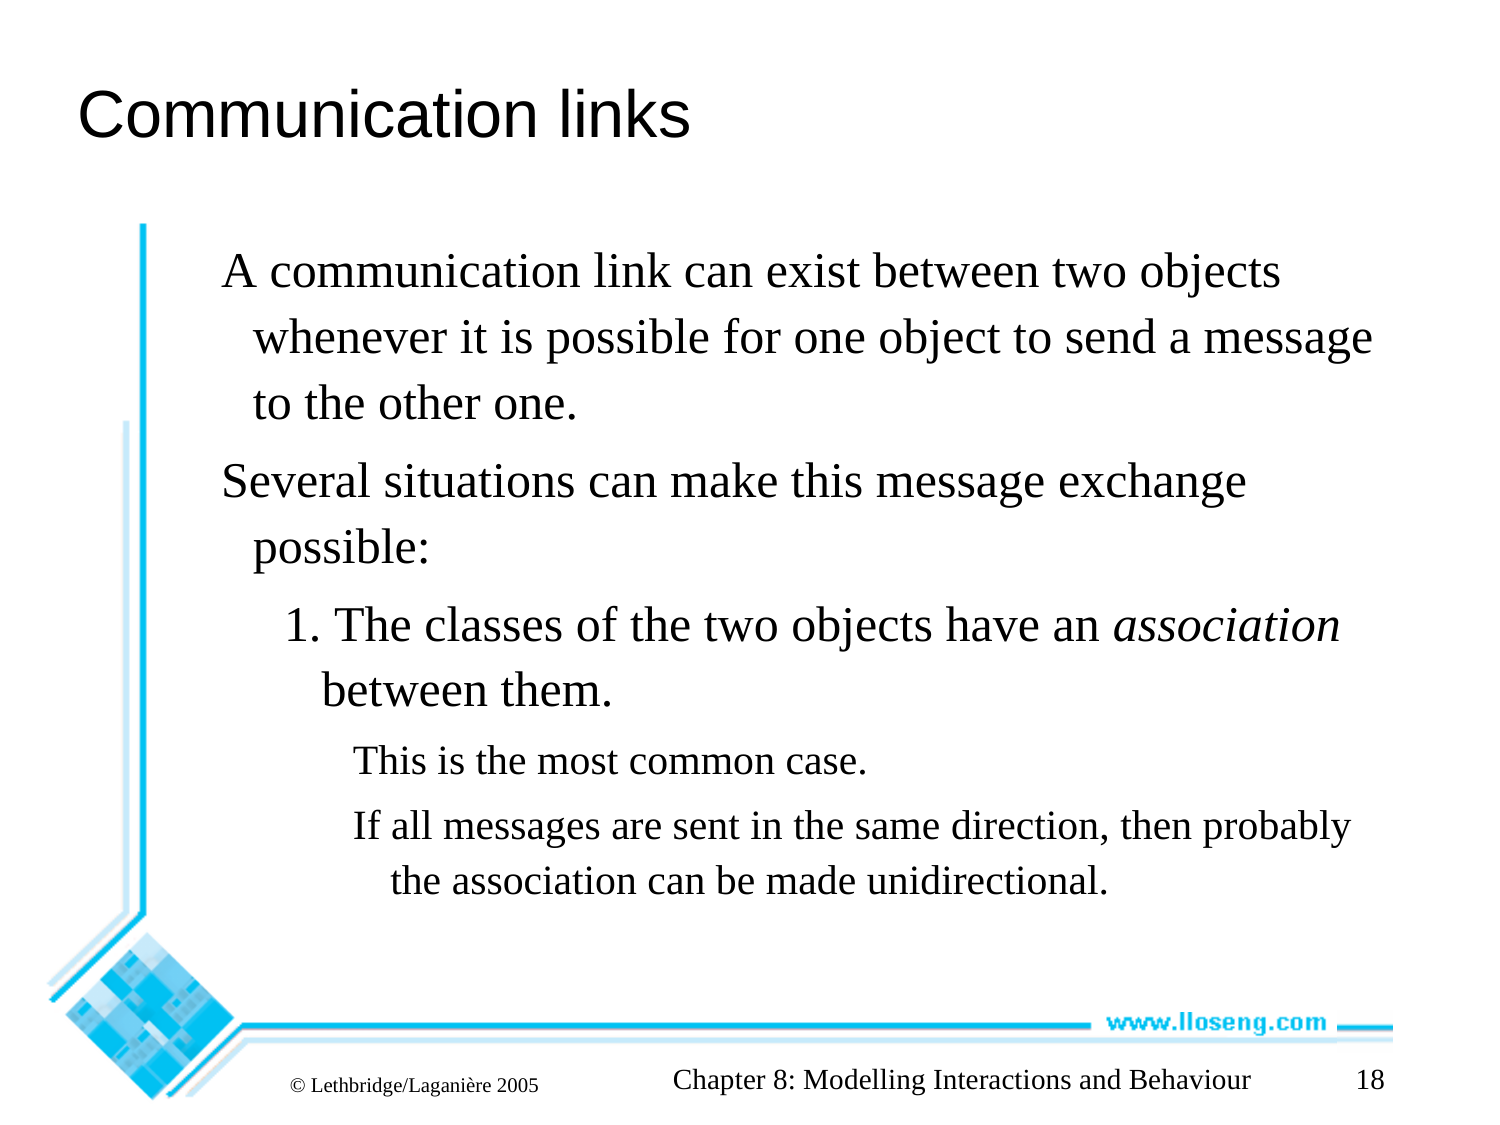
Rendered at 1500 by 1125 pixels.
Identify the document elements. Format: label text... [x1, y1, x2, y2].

picture [35, 212, 1393, 1102]
text_box © Lethbridge/Laganière 2005 [275, 1062, 601, 1125]
title Communication links [62, 37, 1413, 188]
list A communication link can exist between two objects whenever it is possible for one object to send a message to the other one. Several situations can make this message exchange possible: 1. The classes of the two objects have an association between them. This is the most common case. If all messages are sent in the same direction, then probably the association can be made unidirectional. [174, 224, 1413, 1013]
text_box Chapter 8: Modelling Interactions and Behaviour [624, 1050, 1300, 1125]
text_box <number> [1325, 1050, 1401, 1125]
